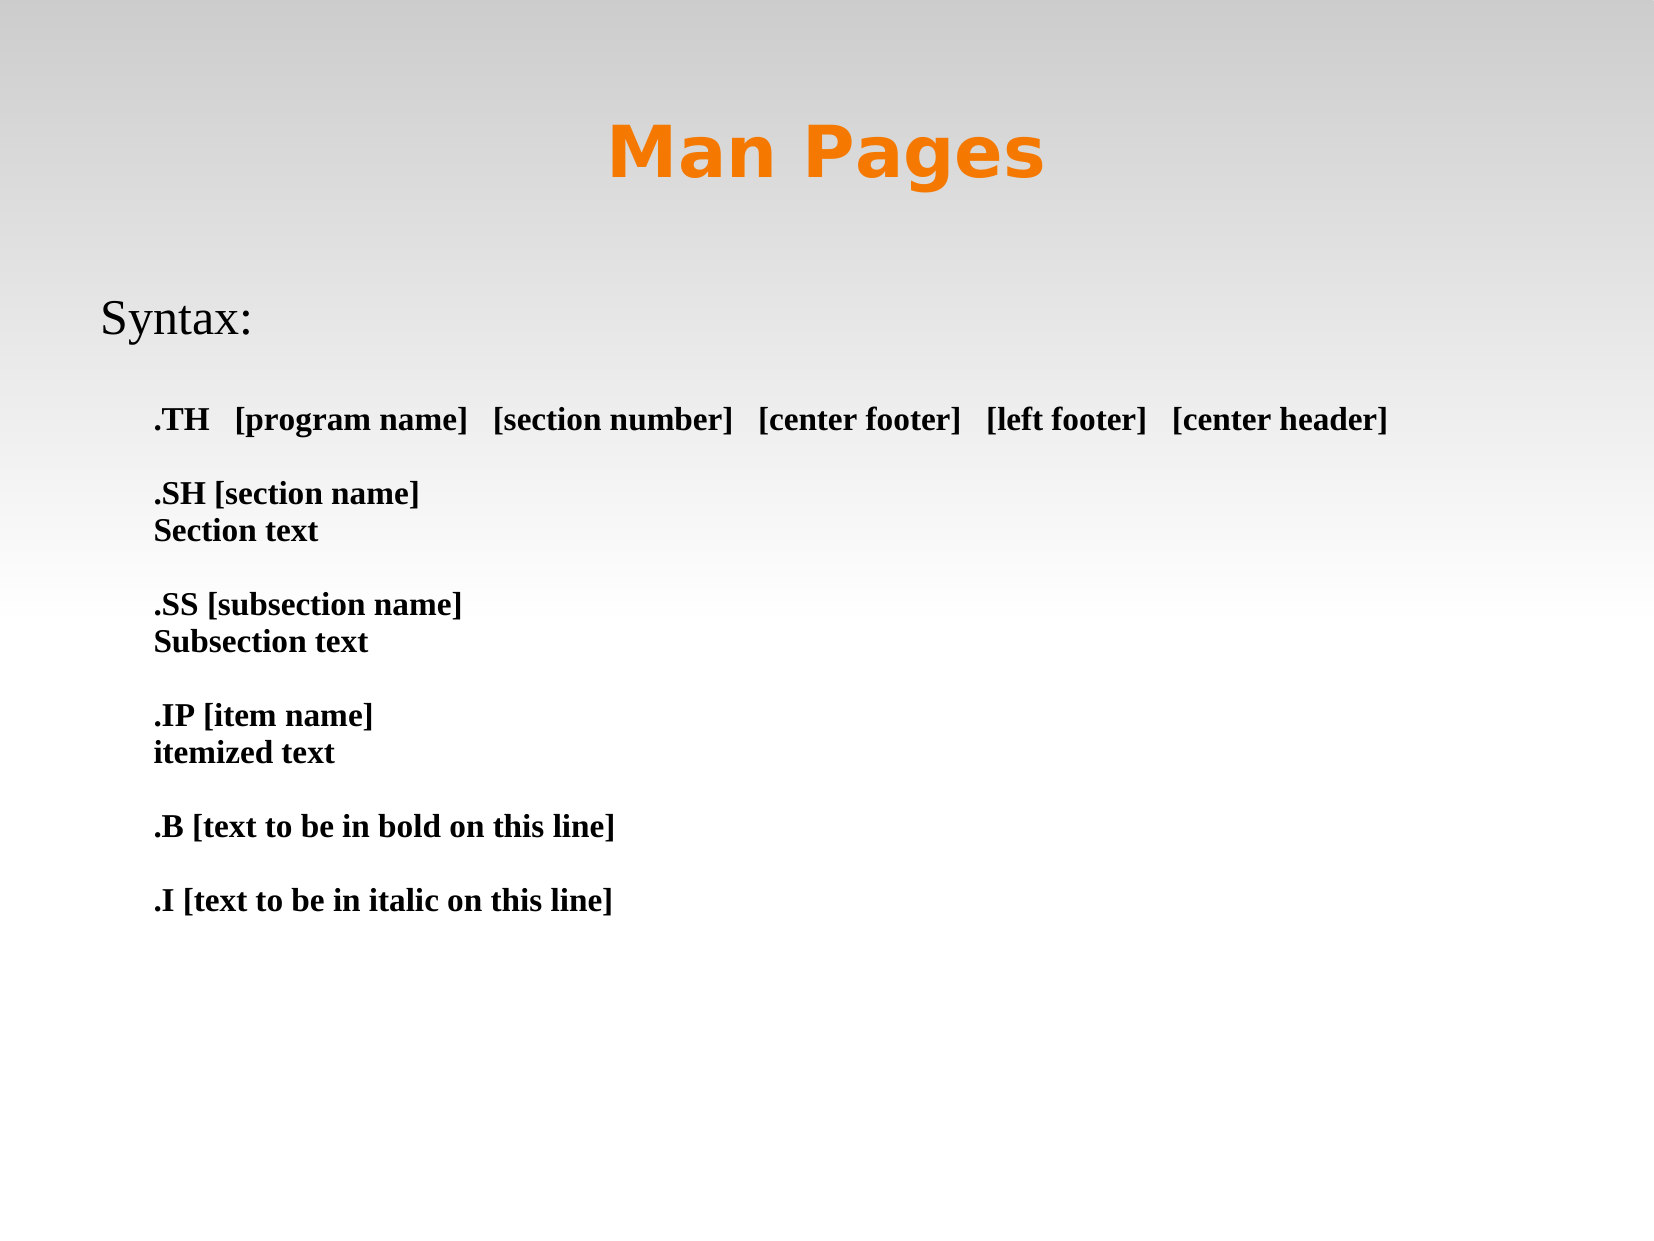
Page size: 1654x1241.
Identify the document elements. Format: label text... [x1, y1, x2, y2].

list Syntax: .TH [program name] [section number] [center footer] [left footer] [center header] .SH [section name] Section text .SS [subsection name] Subsection text .IP [item name] itemized text .B [text to be in bold on this line] .I [text to be in italic on this line] [82, 290, 1571, 1109]
title Man Pages [82, 49, 1571, 257]
